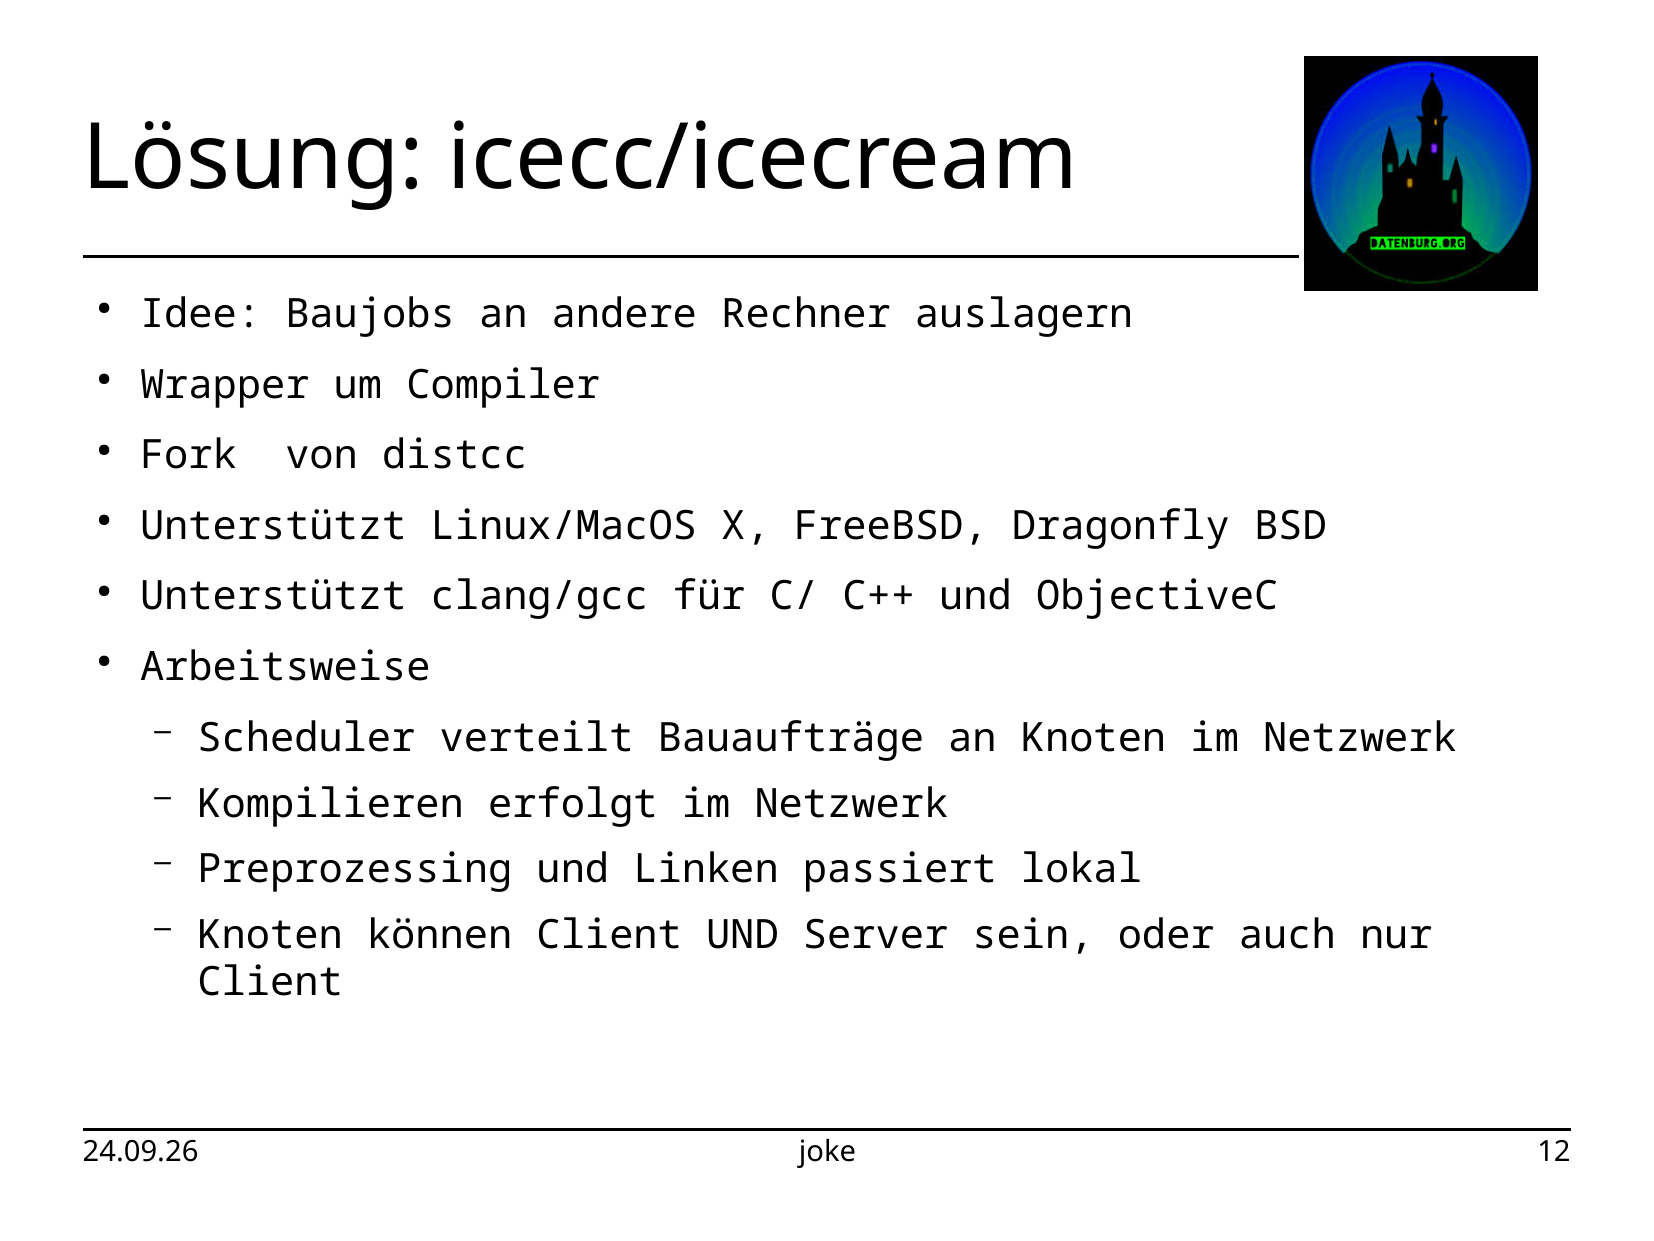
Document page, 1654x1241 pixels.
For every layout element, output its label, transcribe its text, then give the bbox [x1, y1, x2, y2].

title Lösung: icecc/icecream [82, 49, 1300, 257]
list Idee: Baujobs an andere Rechner auslagern Wrapper um Compiler Fork von distcc Unterstützt Linux/MacOS X, FreeBSD, Dragonfly BSD Unterstützt clang/gcc für C/ C++ und ObjectiveC Arbeitsweise Scheduler verteilt Bauaufträge an Knoten im Netzwerk Kompilieren erfolgt im Netzwerk Preprozessing und Linken passiert lokal Knoten können Client UND Server sein, oder auch nur Client [82, 290, 1538, 1010]
picture [1304, 56, 1538, 290]
